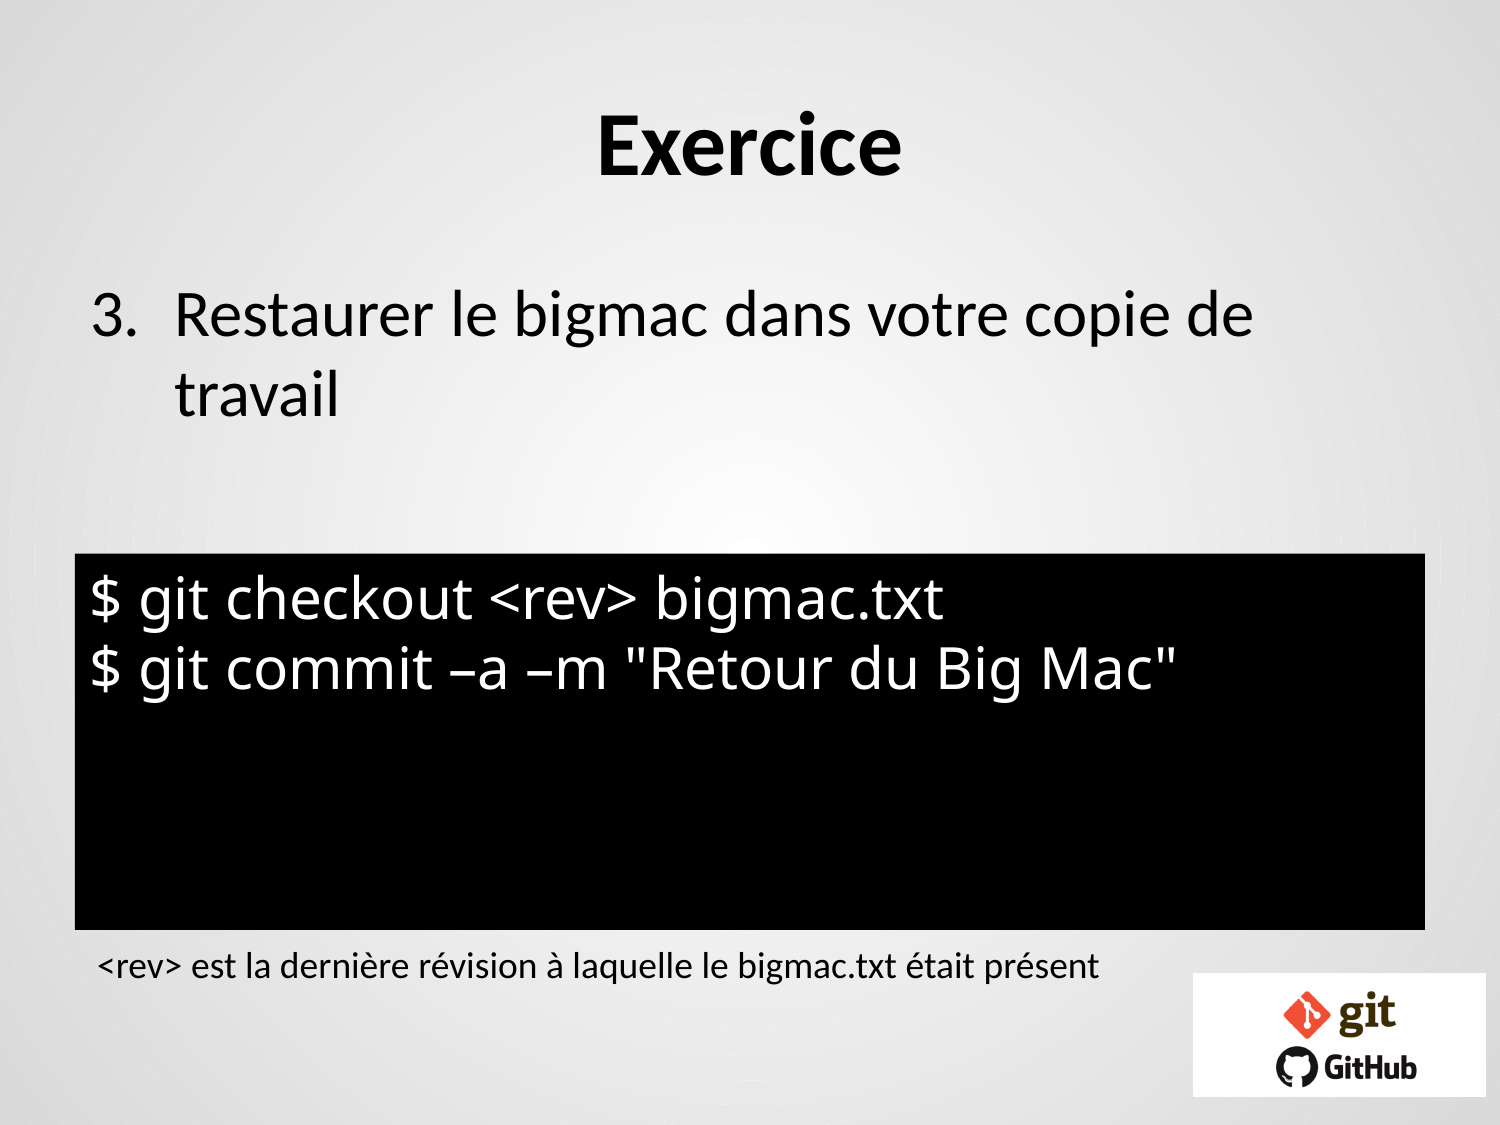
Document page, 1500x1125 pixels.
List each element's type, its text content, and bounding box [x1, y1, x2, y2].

title Exercice [75, 45, 1425, 233]
list Restaurer le bigmac dans votre copie de travail [75, 262, 1425, 478]
picture [1193, 973, 1486, 1097]
text_box <rev> est la dernière révision à laquelle le bigmac.txt était présent [82, 933, 1115, 994]
text_box $ git checkout <rev> bigmac.txt $ git commit –a –m "Retour du Big Mac" [74, 553, 1425, 930]
